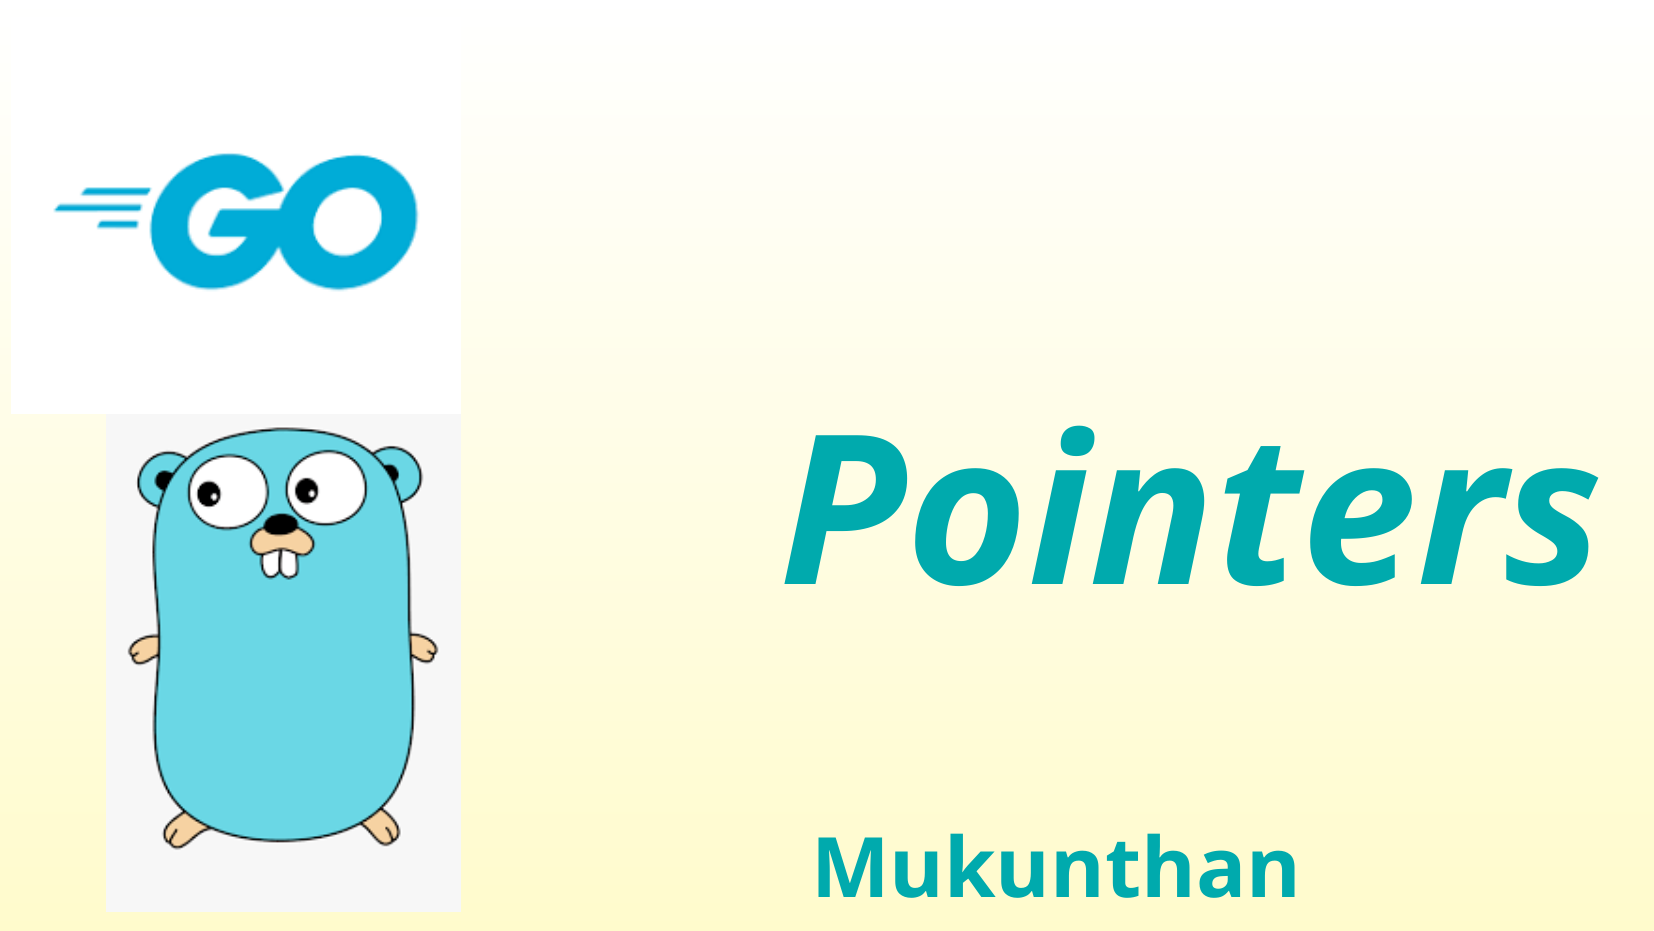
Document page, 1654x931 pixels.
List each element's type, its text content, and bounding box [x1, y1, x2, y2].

picture [11, 17, 461, 913]
text_box Mukunthan Ragavan [796, 801, 1630, 910]
text_box Pointers [578, 354, 1619, 603]
